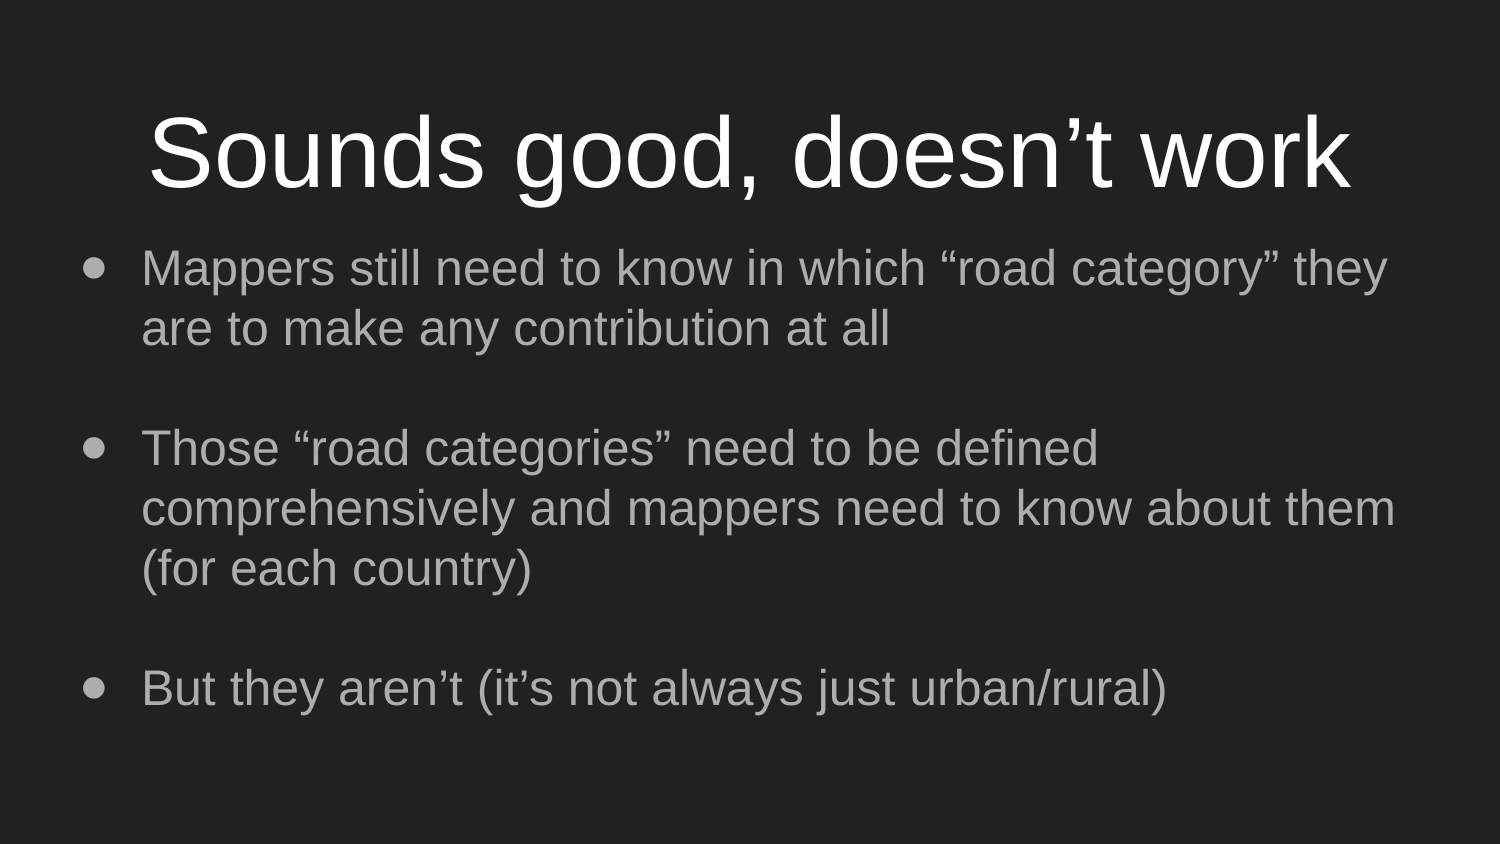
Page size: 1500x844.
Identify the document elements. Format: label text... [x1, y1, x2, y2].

list Mappers still need to know in which “road category” they are to make any contribution at all Those “road categories” need to be defined comprehensively and mappers need to know about them (for each country) But they aren’t (it’s not always just urban/rural) [51, 220, 1449, 816]
title Sounds good, doesn’t work [51, 72, 1449, 220]
